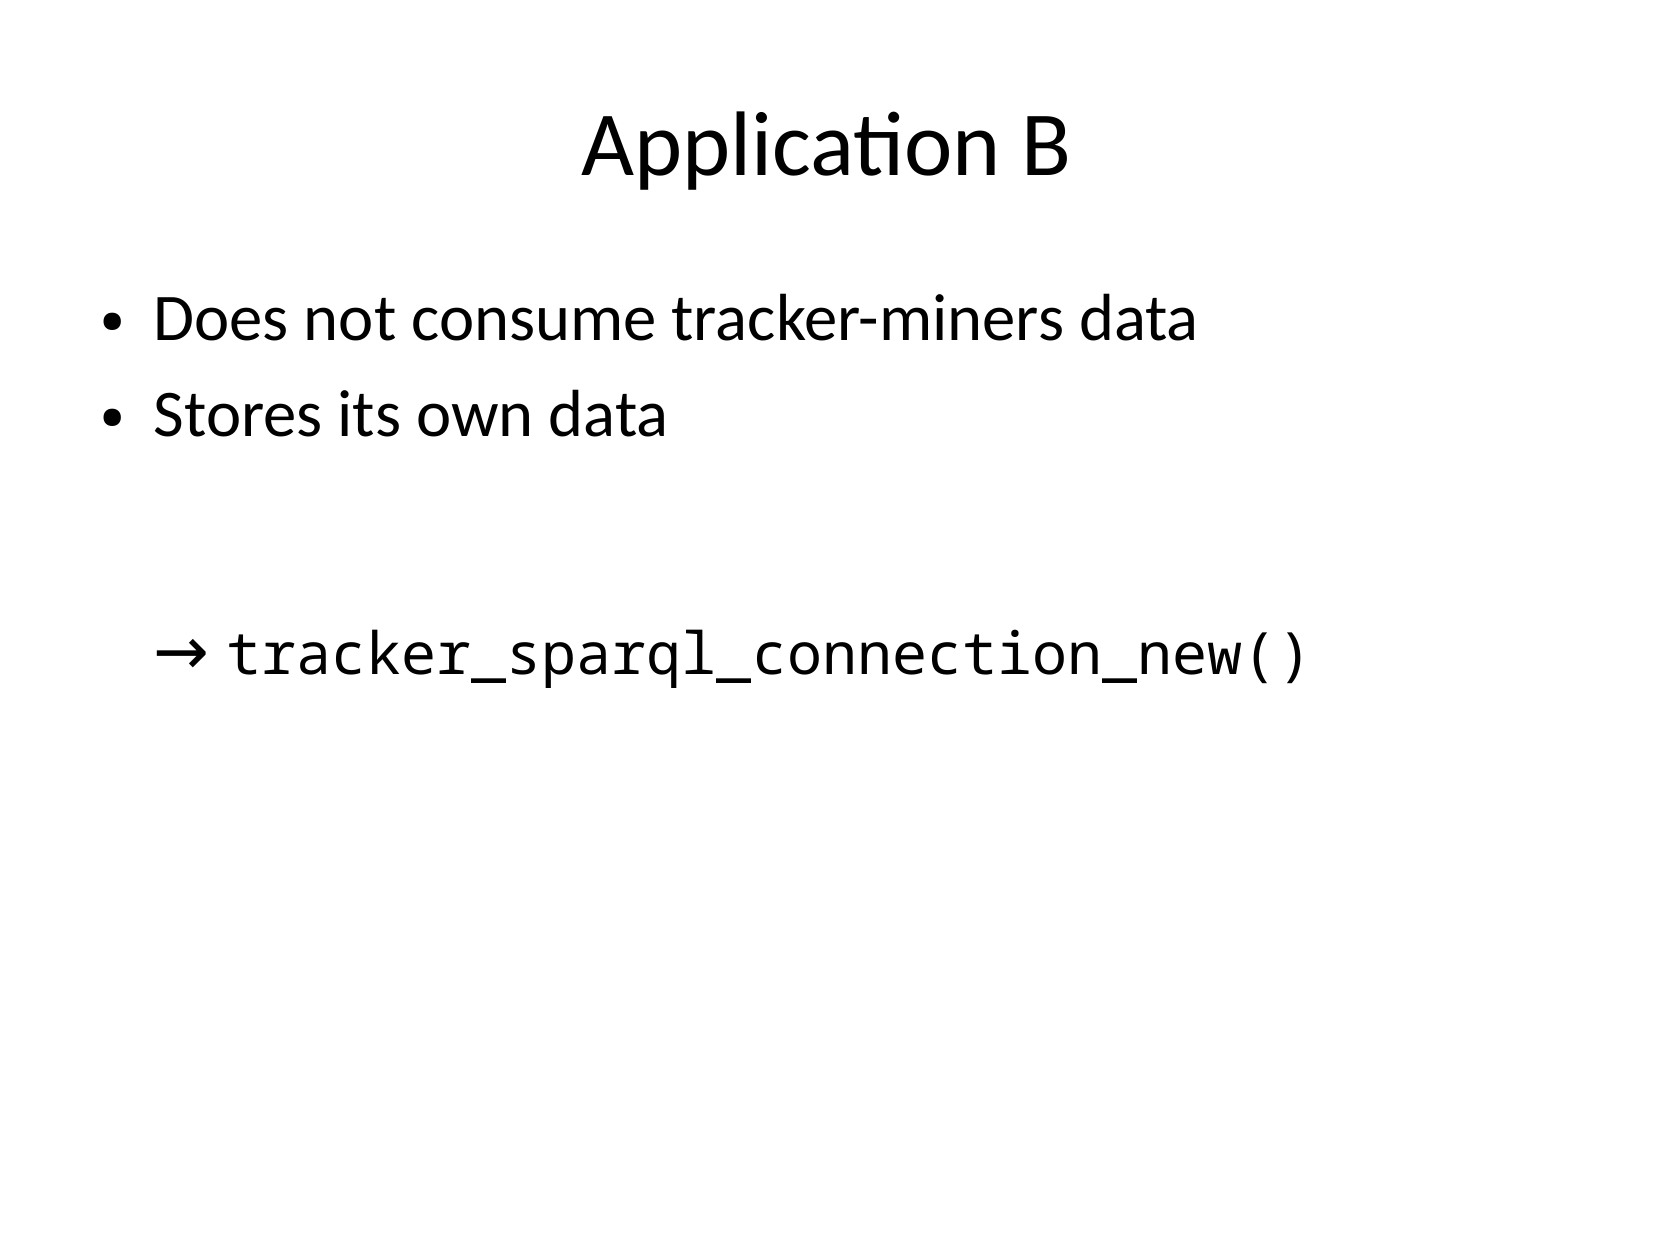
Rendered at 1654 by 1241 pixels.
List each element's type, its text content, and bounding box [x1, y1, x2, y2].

title Application B [82, 49, 1571, 257]
list Does not consume tracker-miners data Stores its own data → tracker_sparql_connection_new() [82, 290, 1538, 1010]
